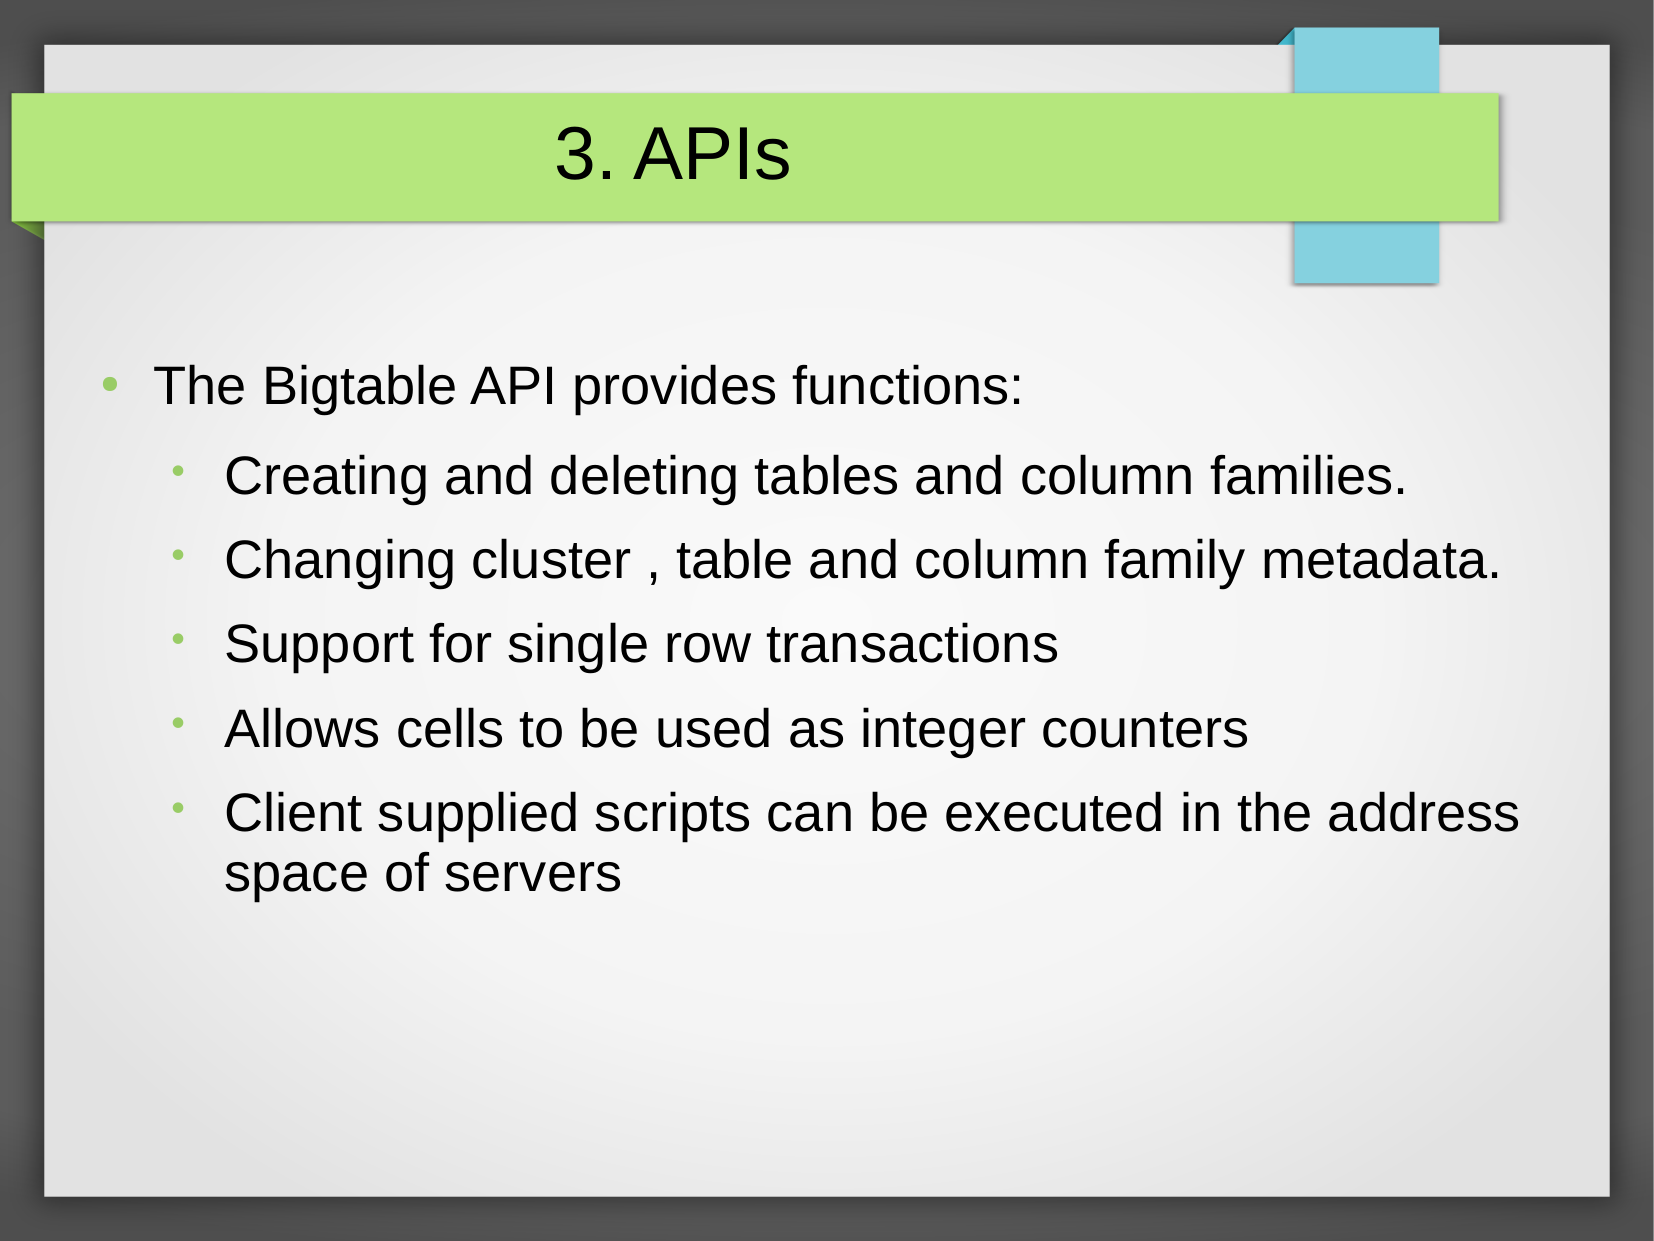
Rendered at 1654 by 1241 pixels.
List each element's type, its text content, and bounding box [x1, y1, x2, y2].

list The Bigtable API provides functions: Creating and deleting tables and column families. Changing cluster , table and column family metadata. Support for single row transactions Allows cells to be used as integer counters Client supplied scripts can be executed in the address space of servers [82, 355, 1571, 1075]
title 3. APIs [82, 94, 1264, 213]
picture [0, 0, 1654, 1241]
